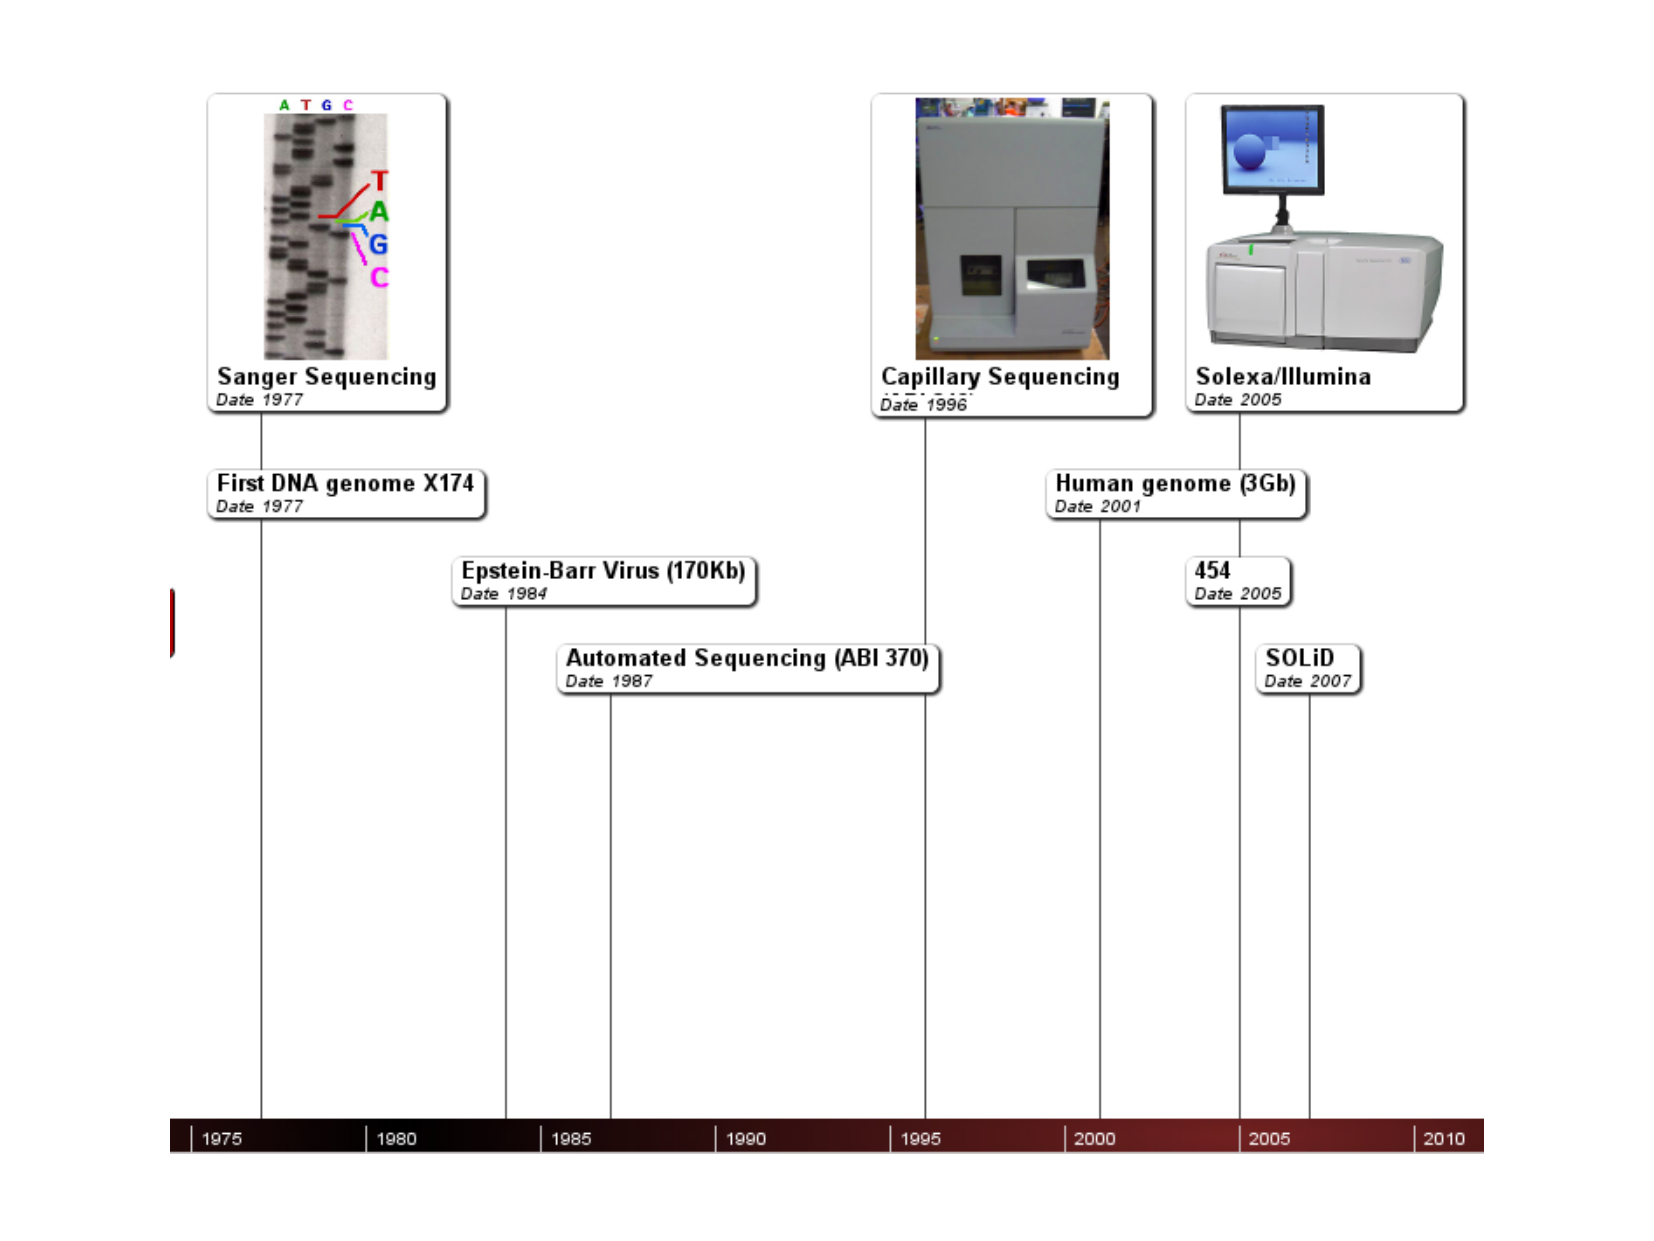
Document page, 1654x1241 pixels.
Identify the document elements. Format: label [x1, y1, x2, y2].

picture [170, 86, 1484, 1154]
